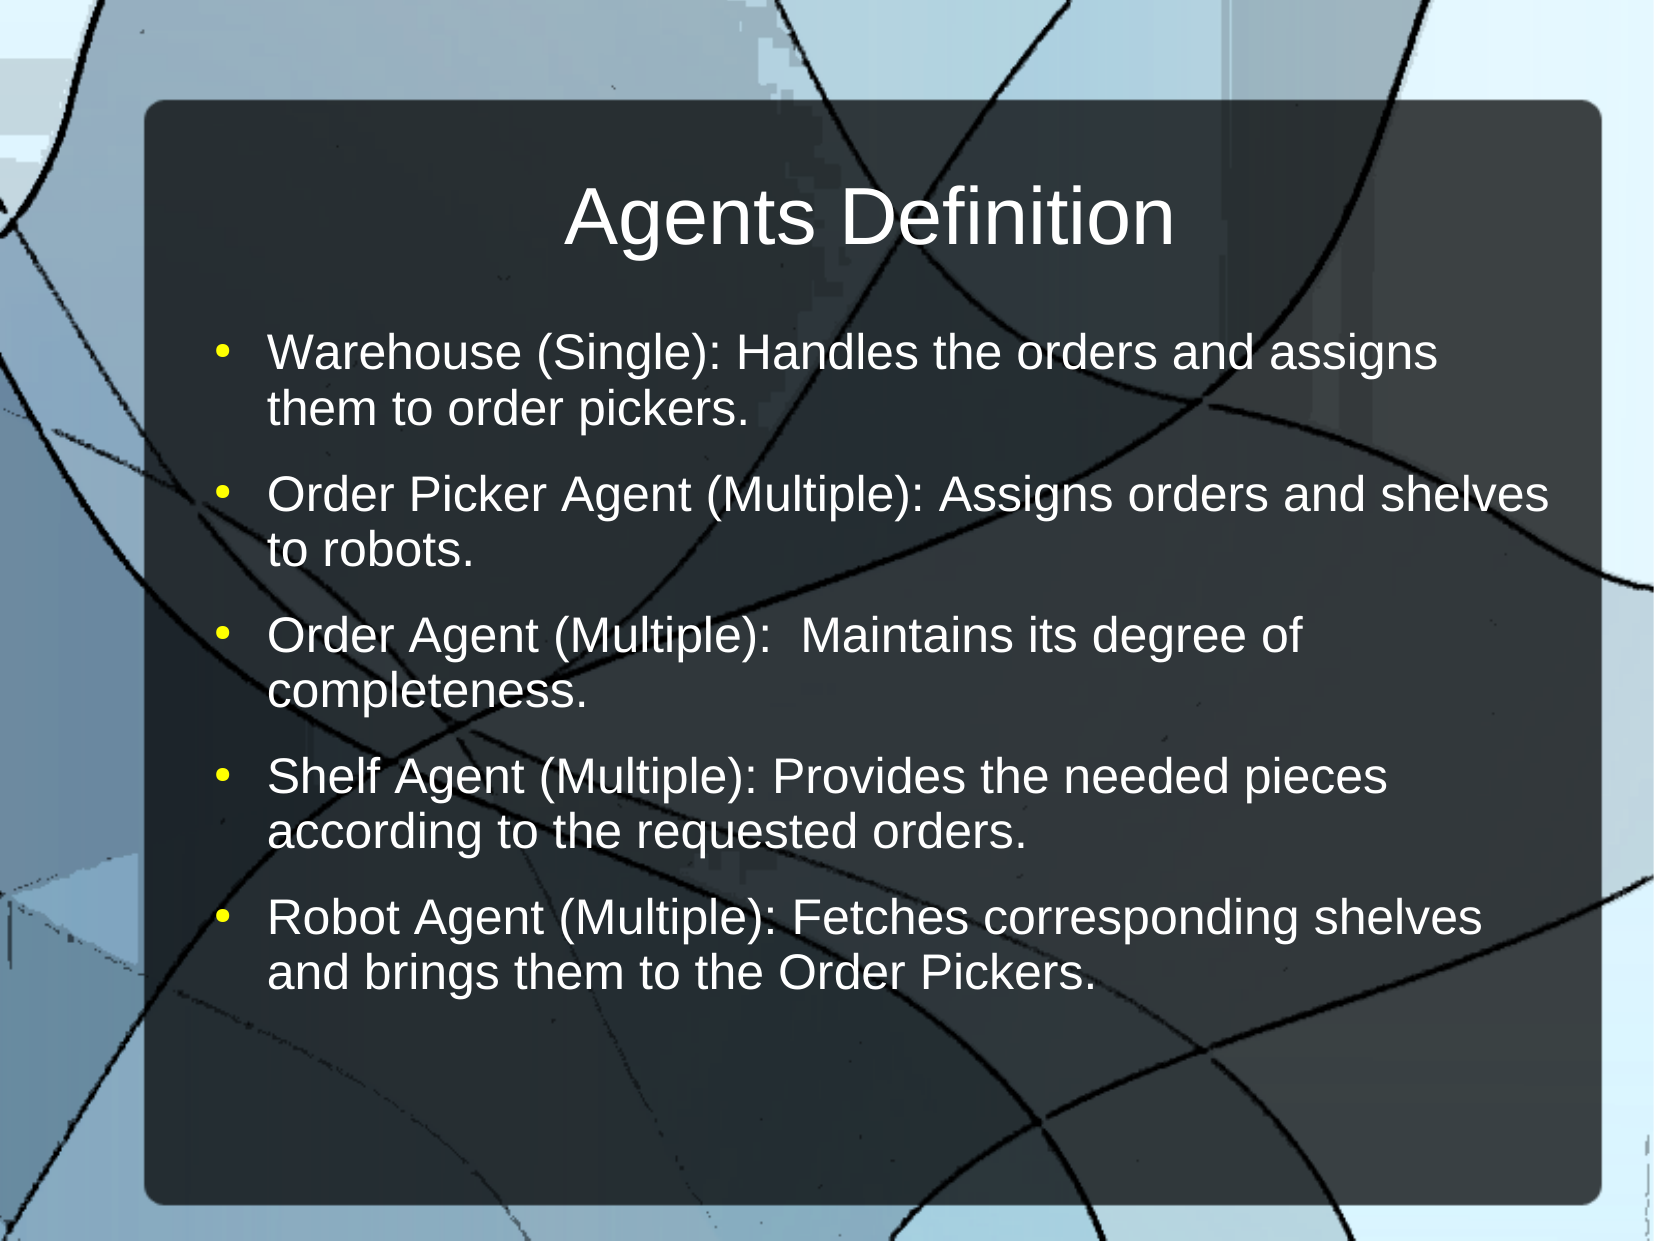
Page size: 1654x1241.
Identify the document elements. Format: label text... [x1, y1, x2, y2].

picture [0, 0, 1654, 1241]
title Agents Definition [159, 108, 1583, 325]
list Warehouse (Single): Handles the orders and assigns them to order pickers. Order Picker Agent (Multiple): Assigns orders and shelves to robots. Order Agent (Multiple): Maintains its degree of completeness. Shelf Agent (Multiple): Provides the needed pieces according to the requested orders. Robot Agent (Multiple): Fetches corresponding shelves and brings them to the Order Pickers. [196, 324, 1561, 1045]
